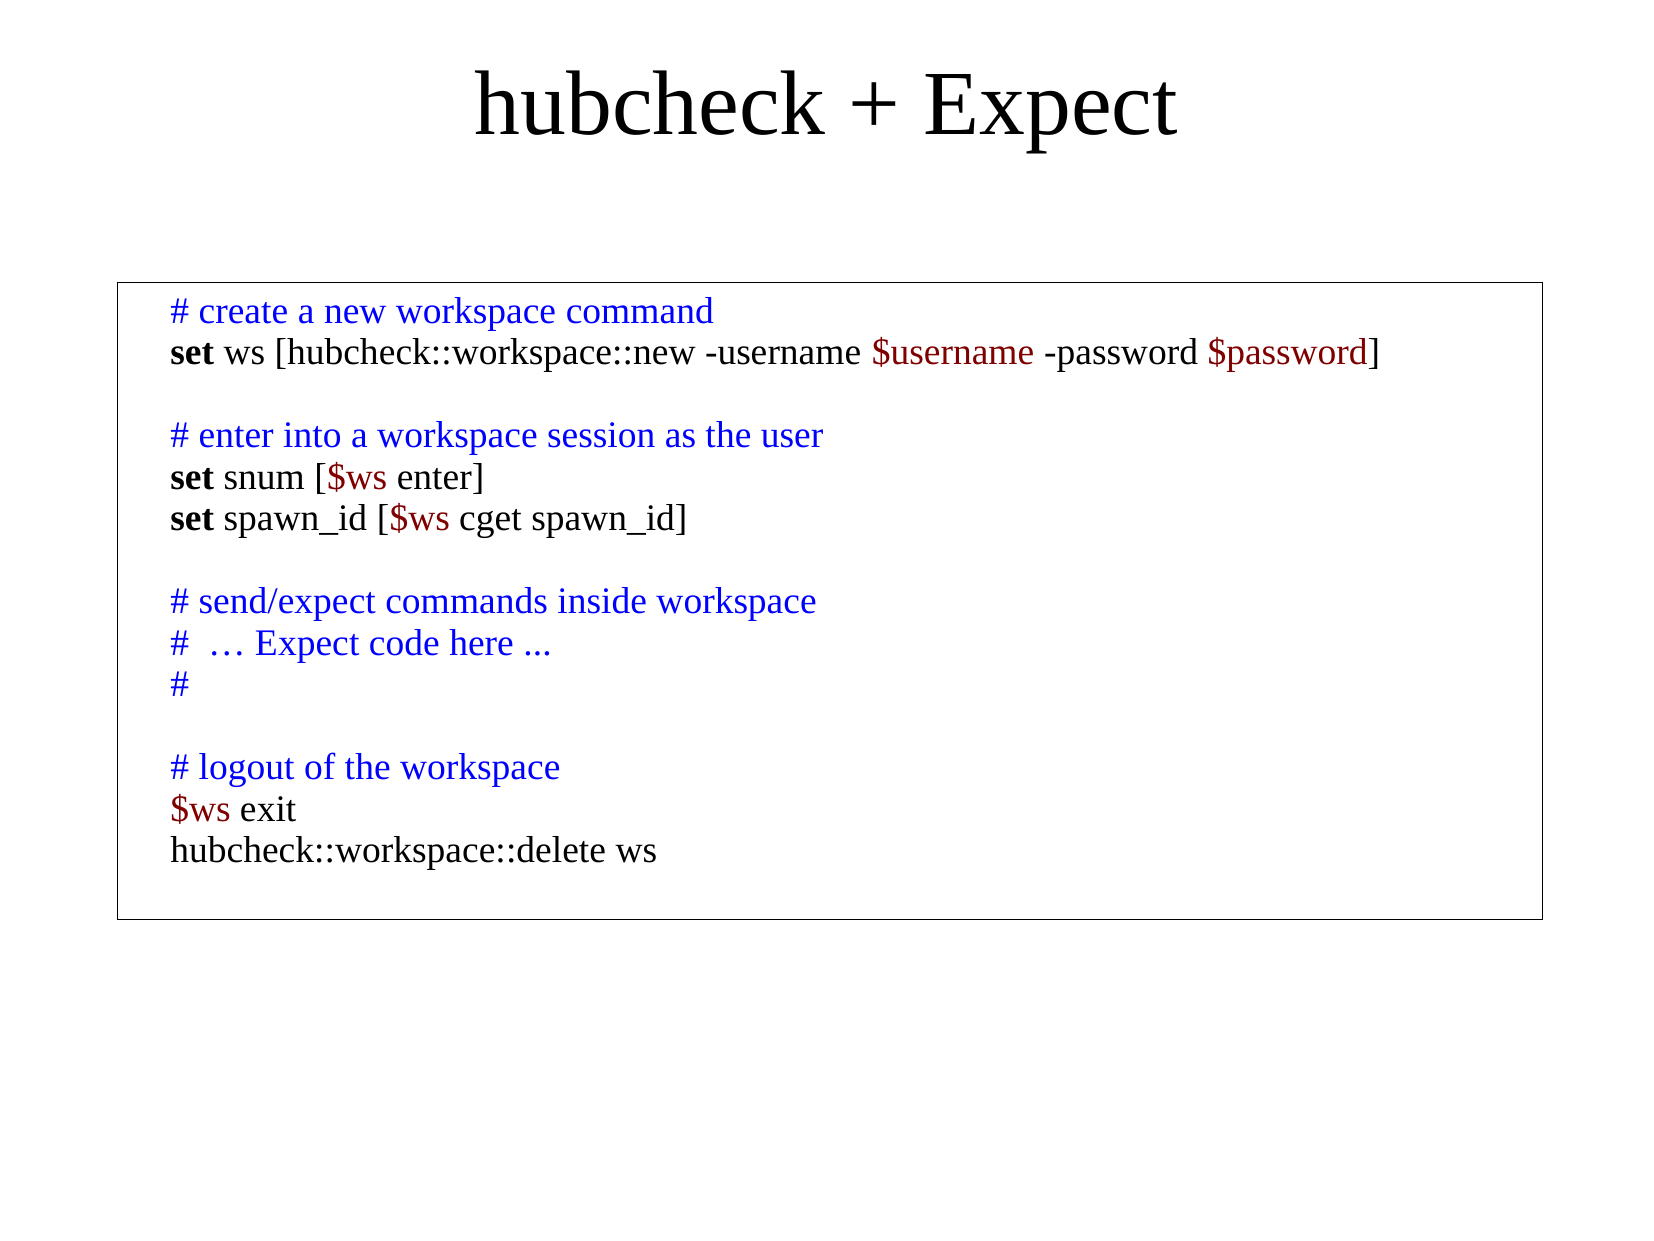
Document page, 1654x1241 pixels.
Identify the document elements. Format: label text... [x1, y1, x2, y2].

title hubcheck + Expect [82, 52, 1571, 155]
text_box # create a new workspace command set ws [hubcheck::workspace::new -username $username -password $password] # enter into a workspace session as the user set snum [$ws enter] set spawn_id [$ws cget spawn_id] # send/expect commands inside workspace # … Expect code here ... # # logout of the workspace $ws exit hubcheck::workspace::delete ws [117, 282, 1543, 920]
